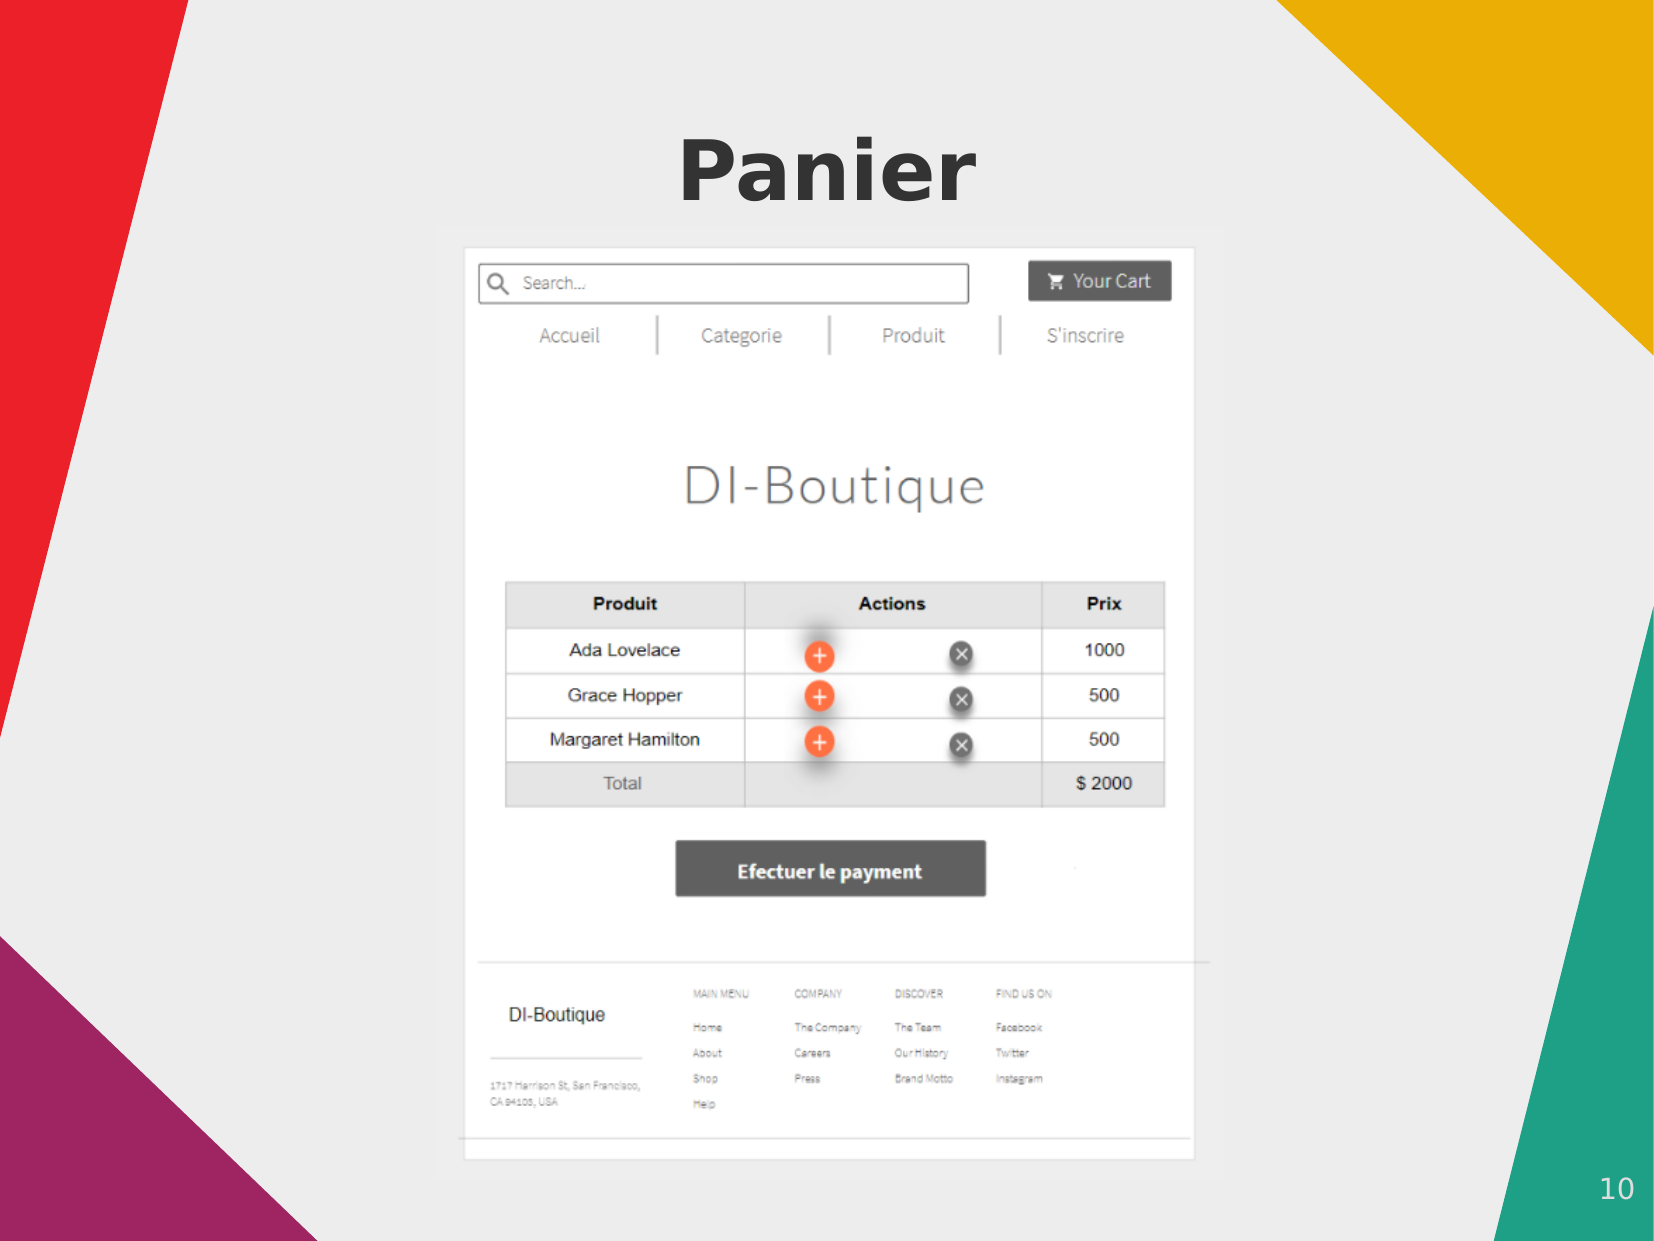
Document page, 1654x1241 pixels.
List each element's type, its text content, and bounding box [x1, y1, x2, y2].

title Panier [114, 73, 1539, 271]
picture [435, 226, 1224, 1179]
